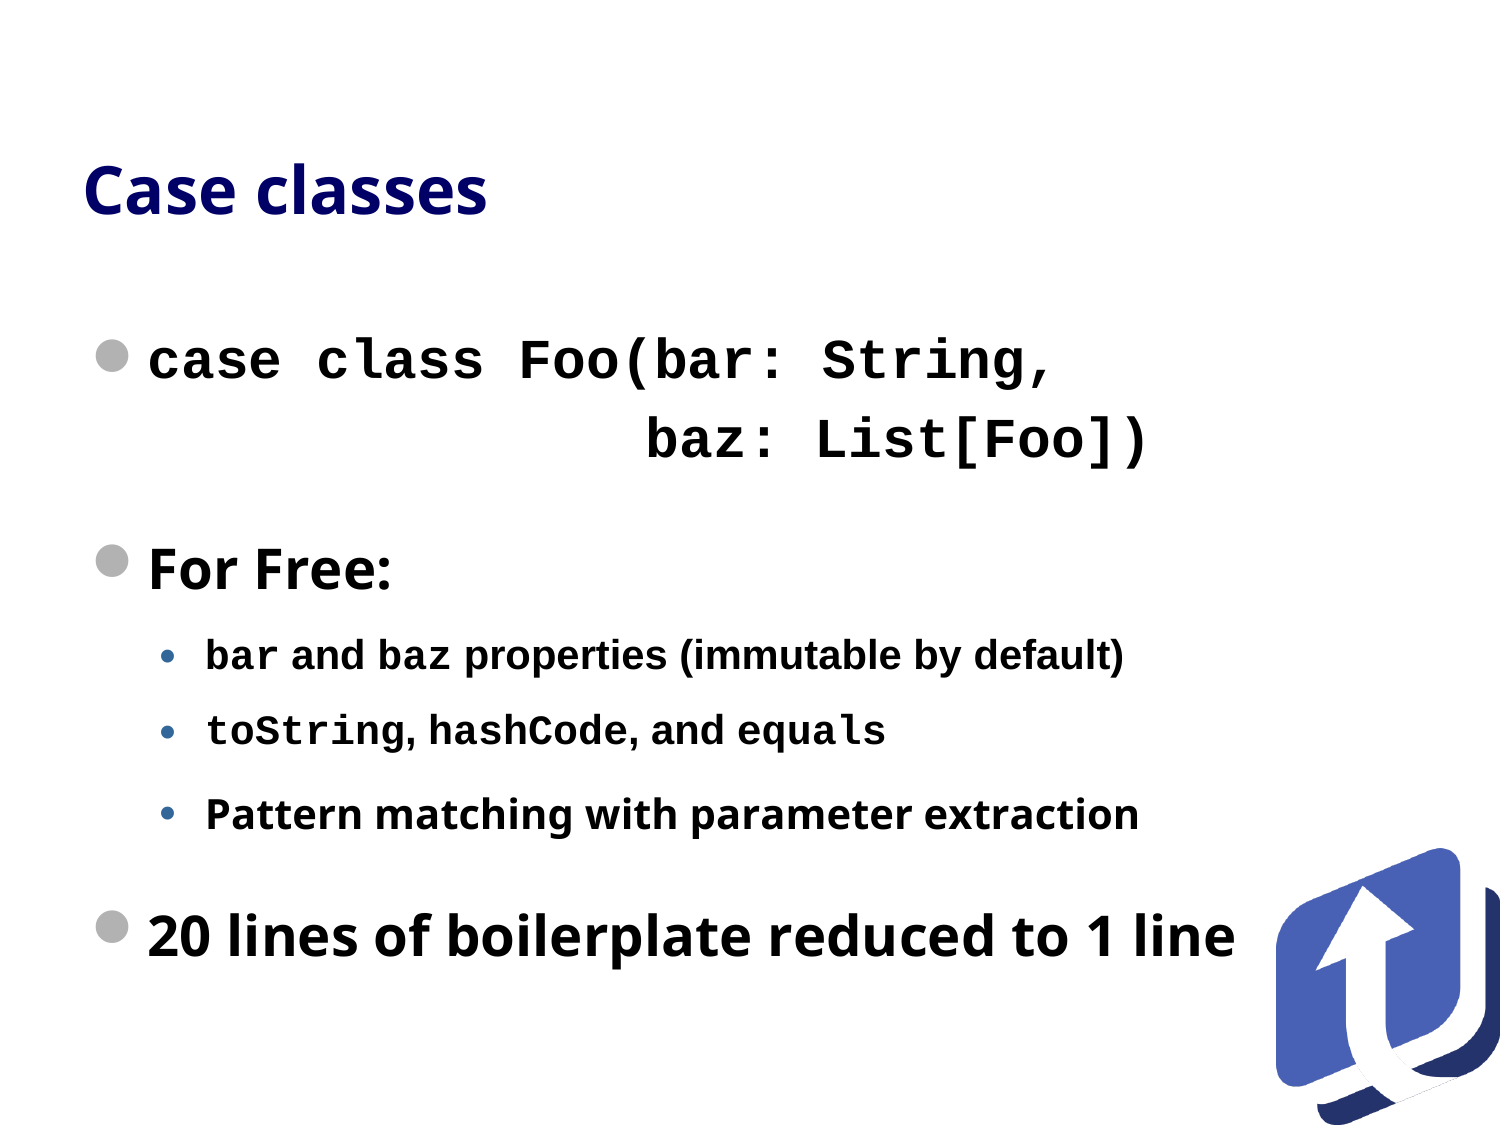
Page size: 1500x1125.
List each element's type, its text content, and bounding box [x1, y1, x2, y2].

list case class Foo(bar: String, baz: List[Foo]) For Free: bar and baz properties (immutable by default) toString, hashCode, and equals Pattern matching with parameter extraction 20 lines of boilerplate reduced to 1 line [74, 307, 1273, 1085]
title Case classes [74, 98, 1423, 242]
picture [1276, 848, 1500, 1125]
